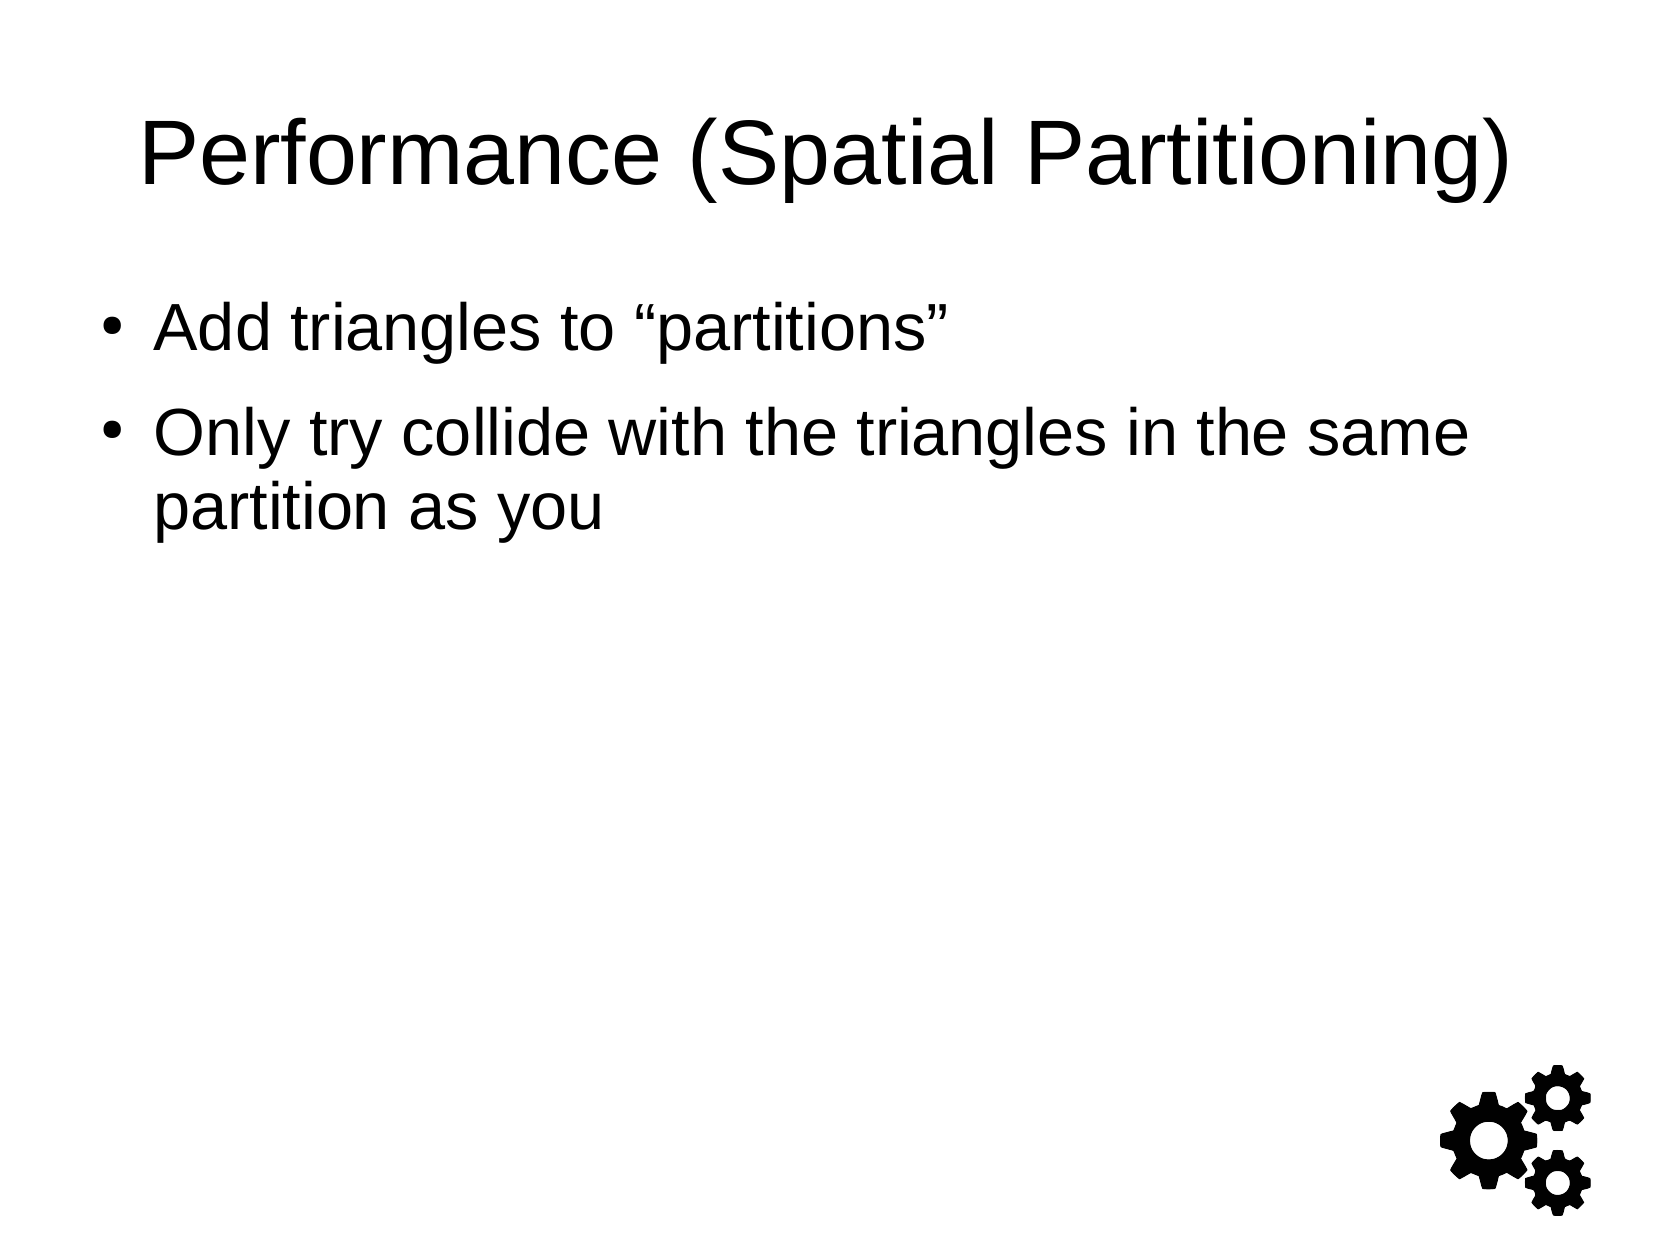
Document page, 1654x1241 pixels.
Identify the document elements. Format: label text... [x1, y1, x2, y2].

picture [1440, 1065, 1591, 1216]
list Add triangles to “partitions” Only try collide with the triangles in the same partition as you [82, 290, 1571, 1010]
title Performance (Spatial Partitioning) [82, 49, 1571, 257]
